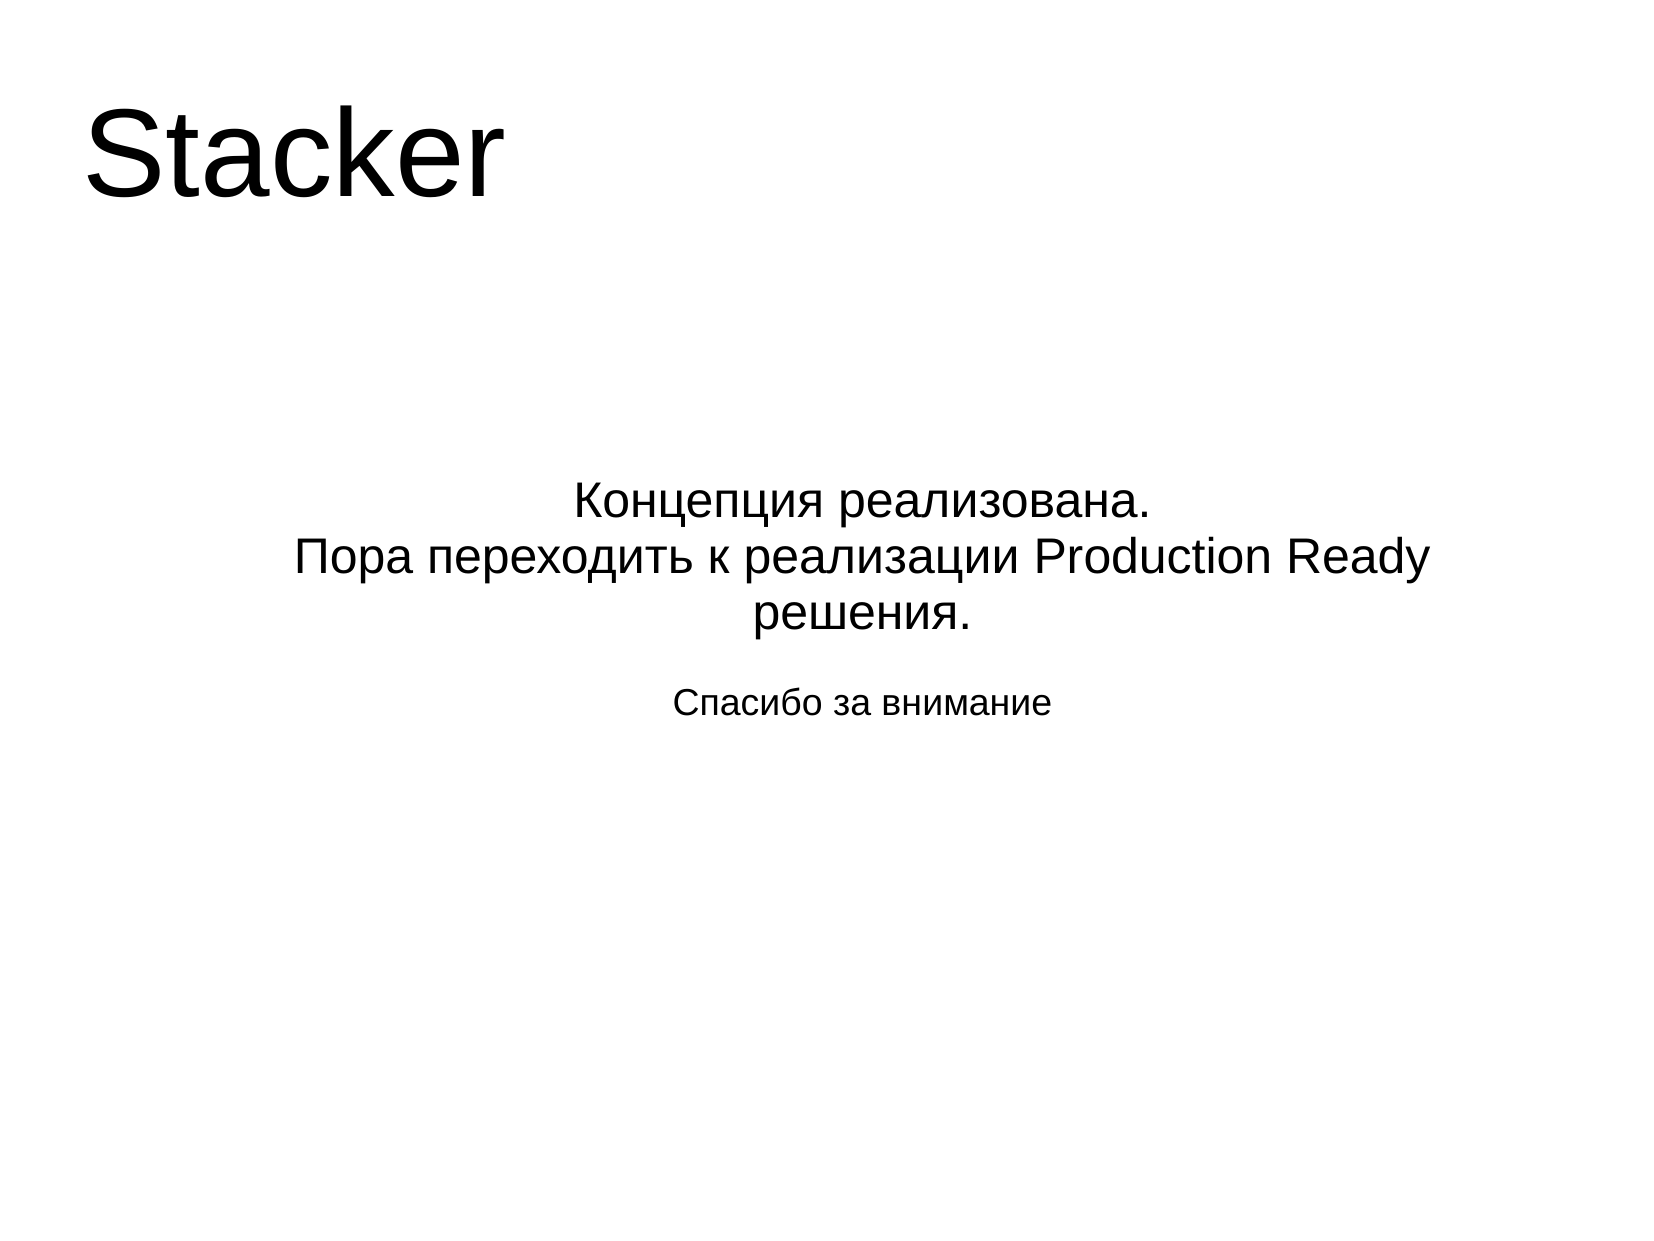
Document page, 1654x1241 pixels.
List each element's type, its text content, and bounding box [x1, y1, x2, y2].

text_box Концепция реализована. Пора переходить к реализации Production Ready решения. Спасибо за внимание [240, 465, 1486, 732]
title Stacker [82, 49, 1571, 257]
